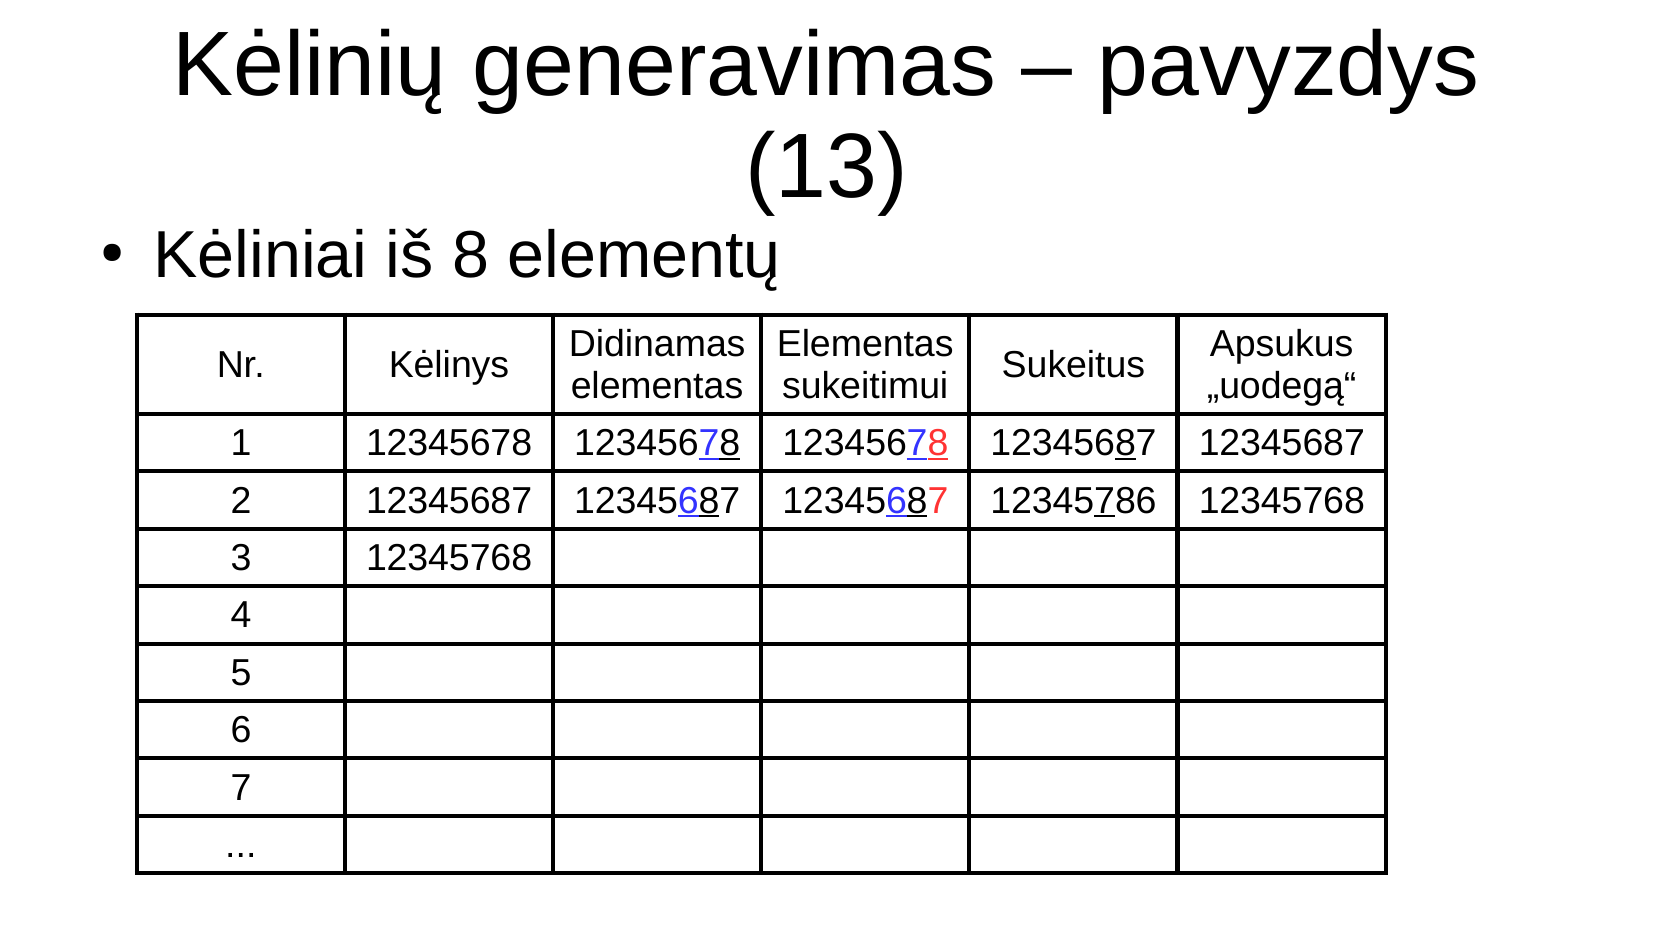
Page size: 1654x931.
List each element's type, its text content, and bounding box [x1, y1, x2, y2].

table_cell [971, 703, 1175, 756]
table_cell [971, 760, 1175, 814]
table_cell 2 [139, 473, 343, 527]
table_cell [555, 646, 759, 699]
table_cell [763, 646, 967, 699]
table_header Sukeitus [971, 317, 1175, 412]
table_cell 12345687 [971, 416, 1175, 469]
table_cell [1180, 531, 1384, 584]
table_cell [1180, 818, 1384, 871]
table_header Nr. [139, 317, 343, 412]
table_cell [1180, 646, 1384, 699]
table_cell 12345768 [1180, 473, 1384, 527]
table_cell 12345768 [347, 531, 551, 584]
table_cell [763, 760, 967, 814]
table_cell [555, 760, 759, 814]
table_cell [971, 646, 1175, 699]
table_cell [763, 818, 967, 871]
table_cell 3 [139, 531, 343, 584]
table_cell [347, 703, 551, 756]
table_cell [971, 818, 1175, 871]
table_cell [555, 703, 759, 756]
table_cell 1 [139, 416, 343, 469]
table_cell 12345687 [555, 473, 759, 527]
table_header Kėlinys [347, 317, 551, 412]
table_cell [347, 760, 551, 814]
table_cell 12345678 [347, 416, 551, 469]
table_cell [347, 588, 551, 642]
table_cell [555, 531, 759, 584]
table_cell [1180, 703, 1384, 756]
table_cell [971, 531, 1175, 584]
table_header Apsukus „uodegą“ [1180, 317, 1384, 412]
table_cell [555, 818, 759, 871]
table_cell [1180, 760, 1384, 814]
table_cell 12345687 [347, 473, 551, 527]
table_cell 12345687 [763, 473, 967, 527]
table_cell 6 [139, 703, 343, 756]
table_cell [763, 588, 967, 642]
table_cell 7 [139, 760, 343, 814]
table_header Didinamas elementas [555, 317, 759, 412]
table_cell [347, 646, 551, 699]
table_cell 12345678 [763, 416, 967, 469]
table_cell [347, 818, 551, 871]
table_cell [555, 588, 759, 642]
table_cell 12345678 [555, 416, 759, 469]
table_cell [763, 531, 967, 584]
list Kėliniai iš 8 elementų [82, 217, 1571, 757]
title Kėlinių generavimas – pavyzdys (13) [82, 12, 1571, 217]
table_cell 12345687 [1180, 416, 1384, 469]
table_header Elementas sukeitimui [763, 317, 967, 412]
table_cell 4 [139, 588, 343, 642]
table_cell 12345786 [971, 473, 1175, 527]
table_cell ... [139, 818, 343, 871]
table_cell [1180, 588, 1384, 642]
table_cell [763, 703, 967, 756]
table_cell 5 [139, 646, 343, 699]
table_cell [971, 588, 1175, 642]
